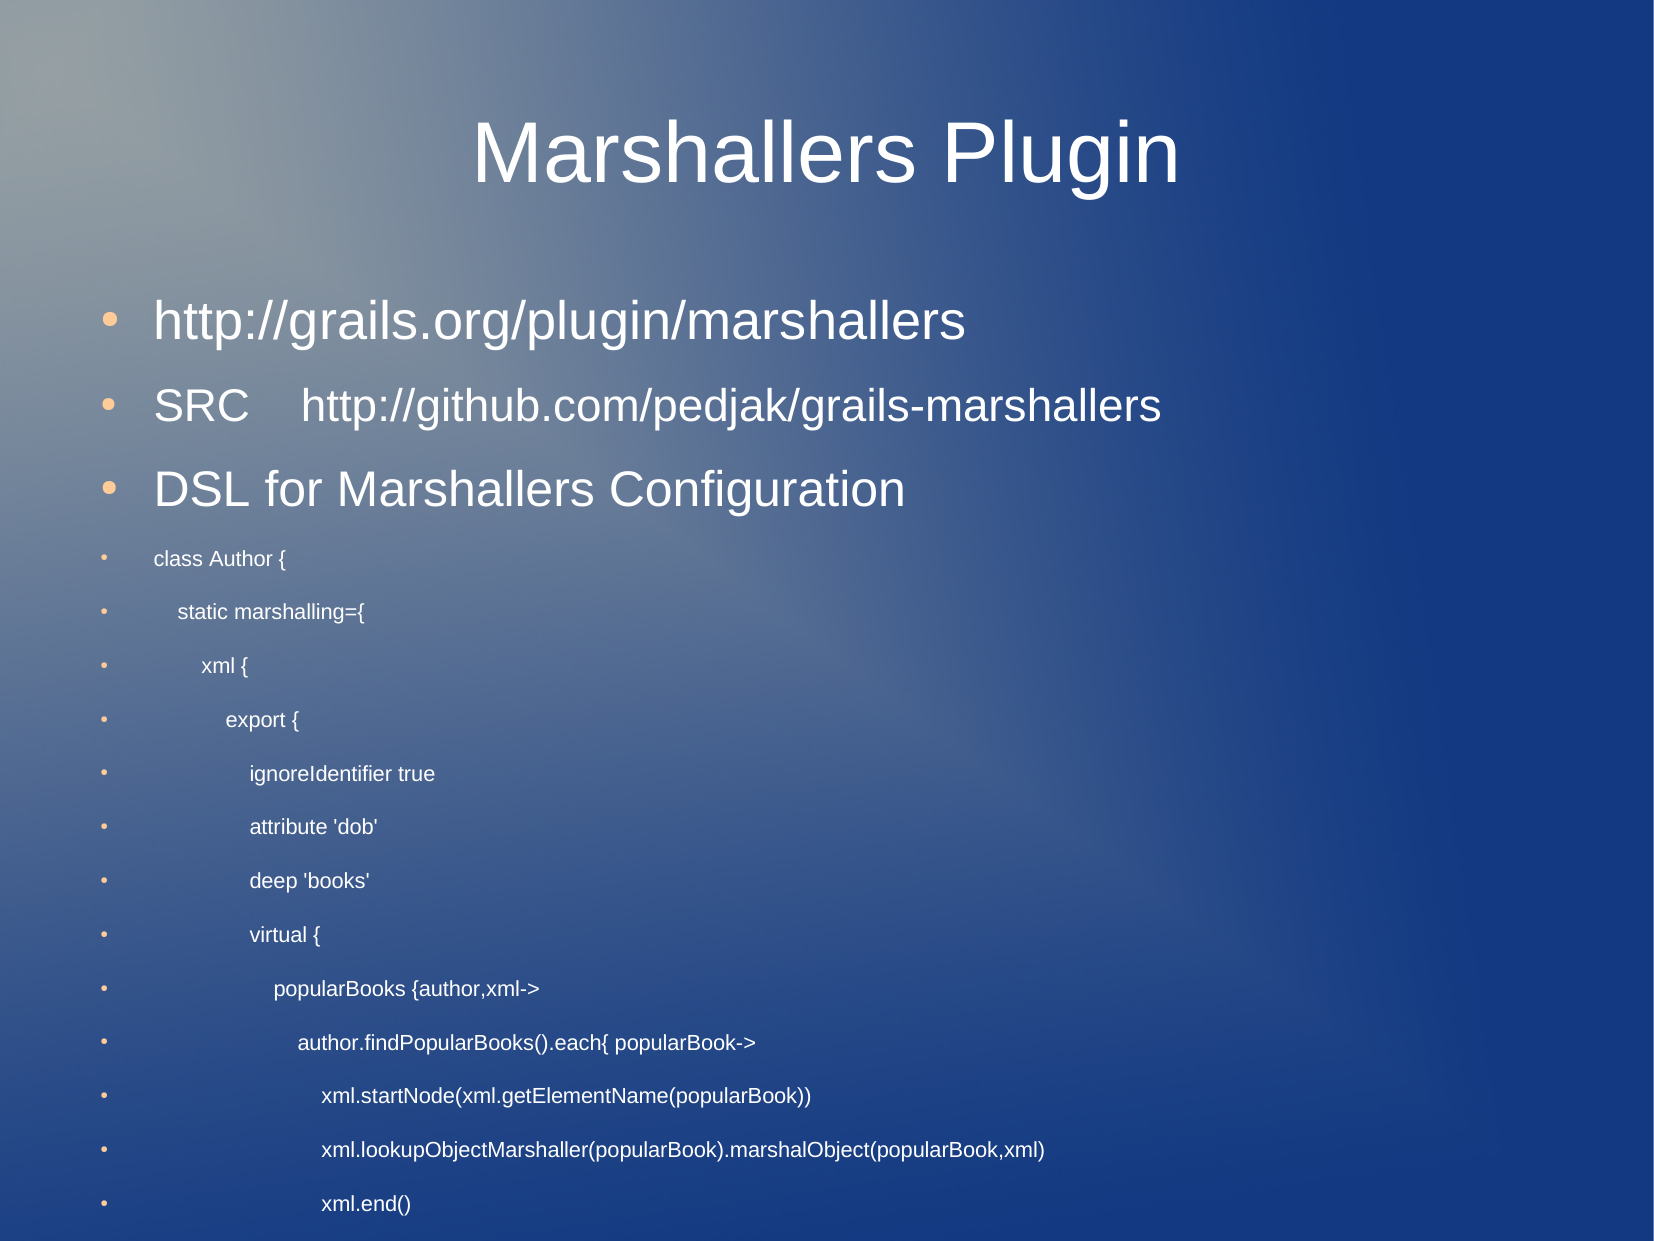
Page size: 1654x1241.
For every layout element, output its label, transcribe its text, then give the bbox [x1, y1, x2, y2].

title Marshallers Plugin [82, 49, 1571, 257]
picture [0, 0, 1654, 1241]
list http://grails.org/plugin/marshallers SRC http://github.com/pedjak/grails-marshallers DSL for Marshallers Configuration class Author { static marshalling={ xml { export { ignoreIdentifier true attribute 'dob' deep 'books' virtual { popularBooks {author,xml-> author.findPopularBooks().each{ popularBook-> xml.startNode(xml.getElementName(popularBook)) xml.lookupObjectMarshaller(popularBook).marshalObject(popularBook,xml) xml.end() } } } } } } String name Date dob List books } [82, 290, 1571, 1241]
